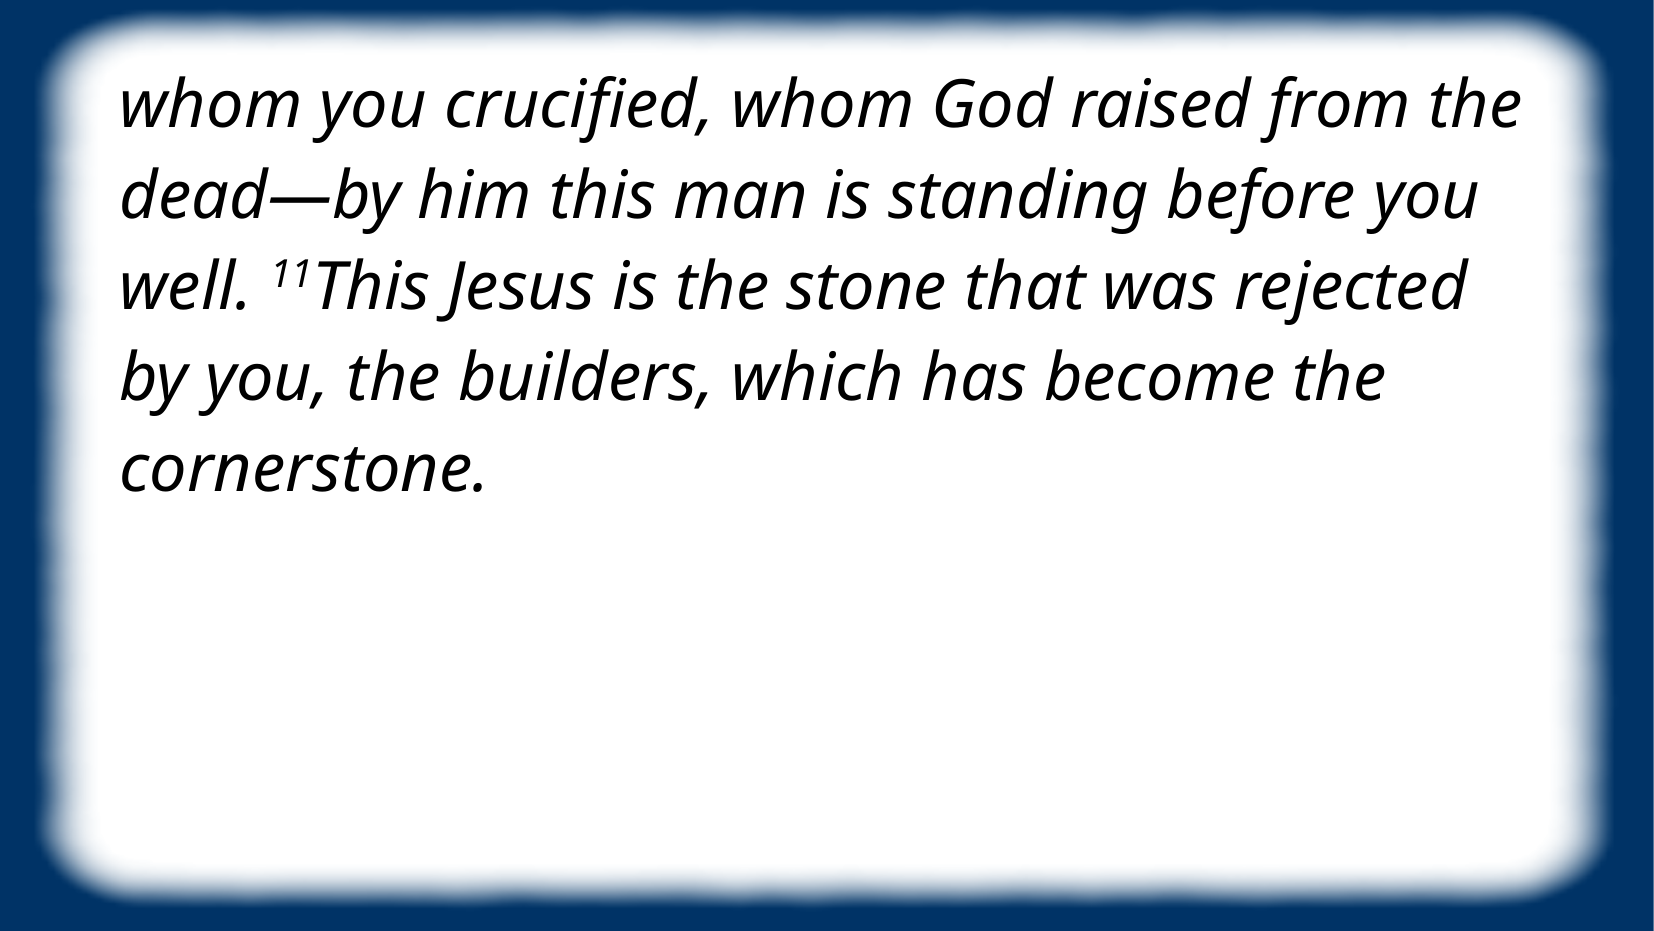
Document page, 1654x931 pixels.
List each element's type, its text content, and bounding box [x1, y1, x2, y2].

picture [0, 0, 1654, 931]
text_box whom you crucified, whom God raised from the dead—by him this man is standing before you well. 11This Jesus is the stone that was rejected by you, the builders, which has become the cornerstone. [105, 49, 1561, 515]
